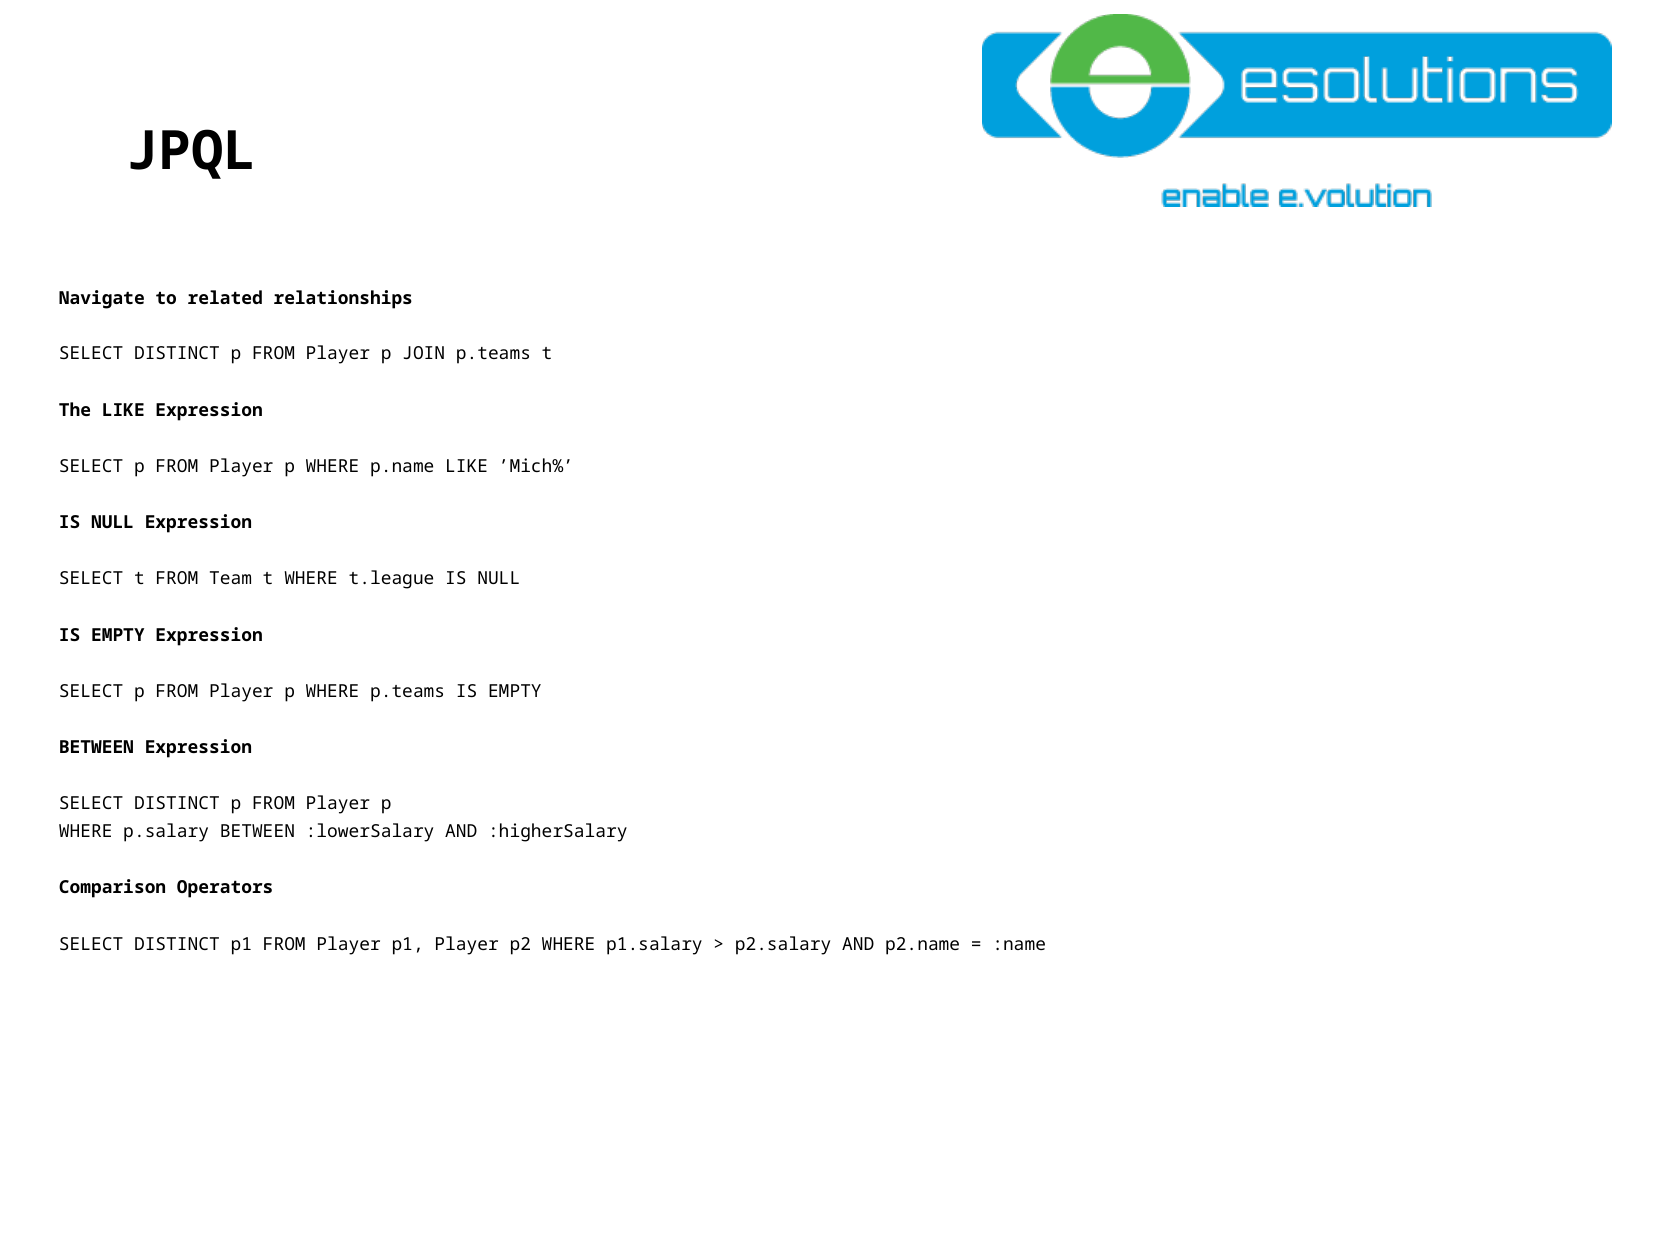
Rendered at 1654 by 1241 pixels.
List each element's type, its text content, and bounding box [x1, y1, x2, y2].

picture [982, 14, 1612, 207]
picture [1447, 68, 1453, 102]
picture [1283, 68, 1318, 102]
title JPQL [90, 56, 915, 240]
picture [1501, 68, 1536, 102]
picture [1324, 68, 1359, 102]
picture [1423, 57, 1442, 102]
picture [1542, 68, 1578, 102]
title [82, 49, 1571, 257]
picture [1460, 68, 1495, 102]
picture [1226, 193, 1236, 203]
picture [1283, 193, 1293, 197]
list Navigate to related relationships SELECT DISTINCT p FROM Player p JOIN p.teams t The LIKE Expression SELECT p FROM Player p WHERE p.name LIKE ’Mich%’ IS NULL Expression SELECT t FROM Team t WHERE t.league IS NULL IS EMPTY Expression SELECT p FROM Player p WHERE p.teams IS EMPTY BETWEEN Expression SELECT DISTINCT p FROM Player p WHERE p.salary BETWEEN :lowerSalary AND :higherSalary Comparison Operators SELECT DISTINCT p1 FROM Player p1, Player p2 WHERE p1.salary > p2.salary AND p2.name = :name [58, 285, 1571, 1010]
picture [1364, 57, 1376, 102]
picture [1254, 193, 1265, 197]
picture [1187, 193, 1196, 207]
picture [1417, 193, 1427, 207]
picture [1397, 193, 1408, 203]
picture [1167, 193, 1177, 197]
picture [1382, 68, 1418, 102]
picture [1242, 68, 1277, 102]
